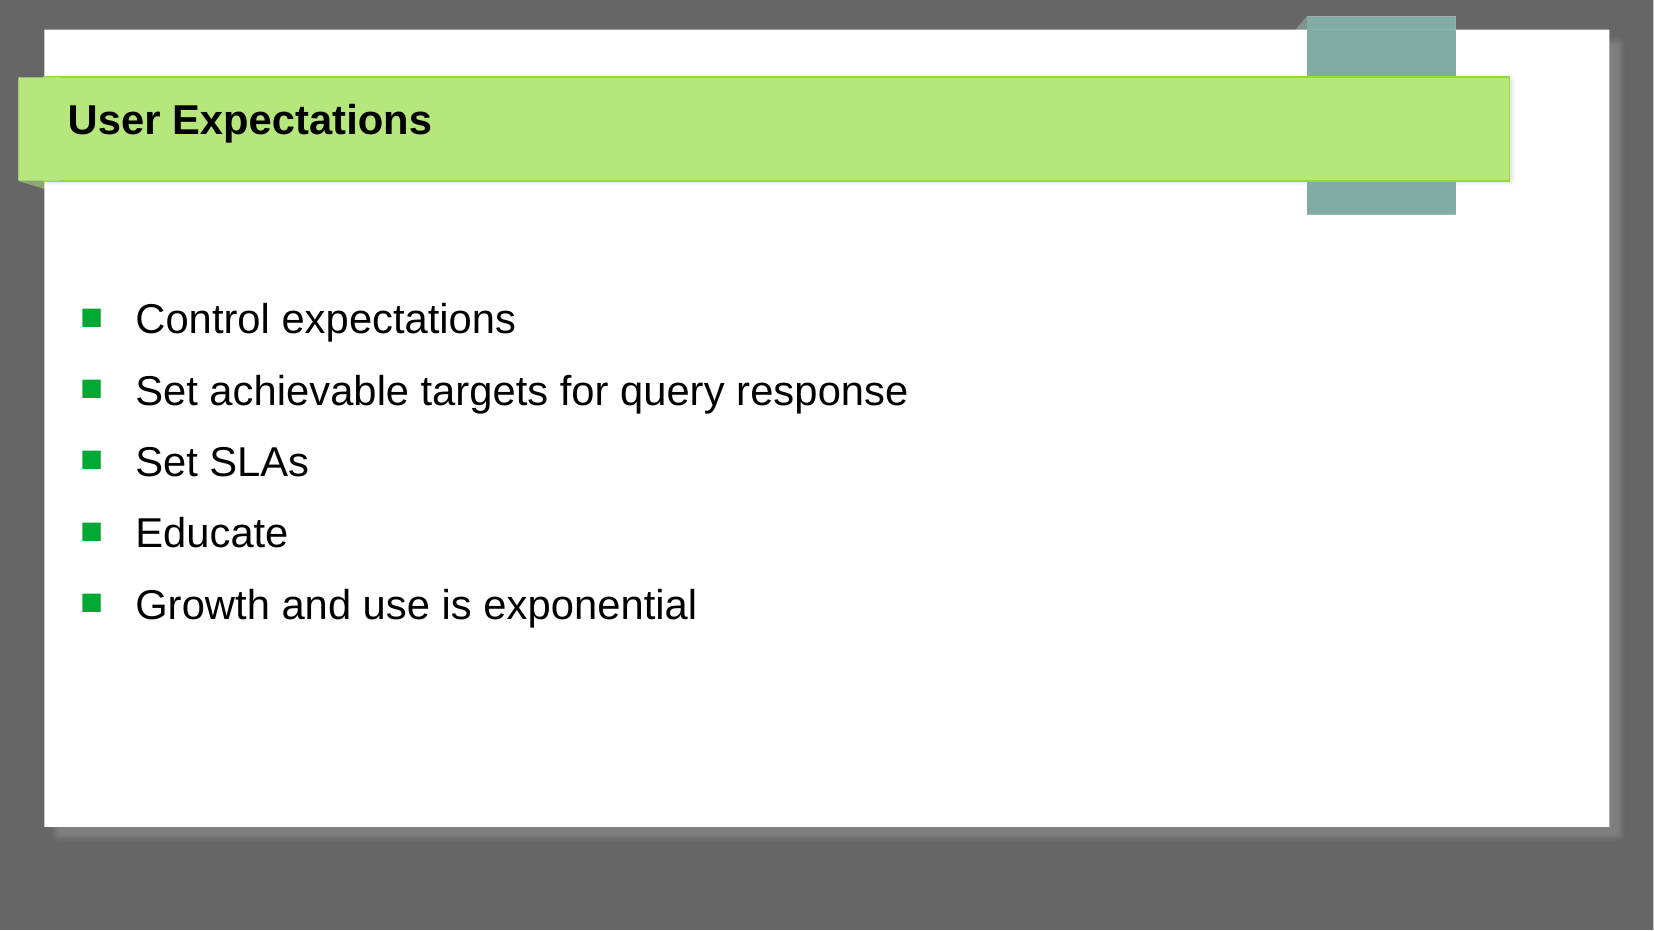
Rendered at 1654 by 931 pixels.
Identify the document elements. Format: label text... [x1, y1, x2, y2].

text_box Control expectations Set achievable targets for query response Set SLAs Educate Growth and use is exponential [67, 288, 1232, 884]
text_box User Expectations [52, 89, 812, 198]
